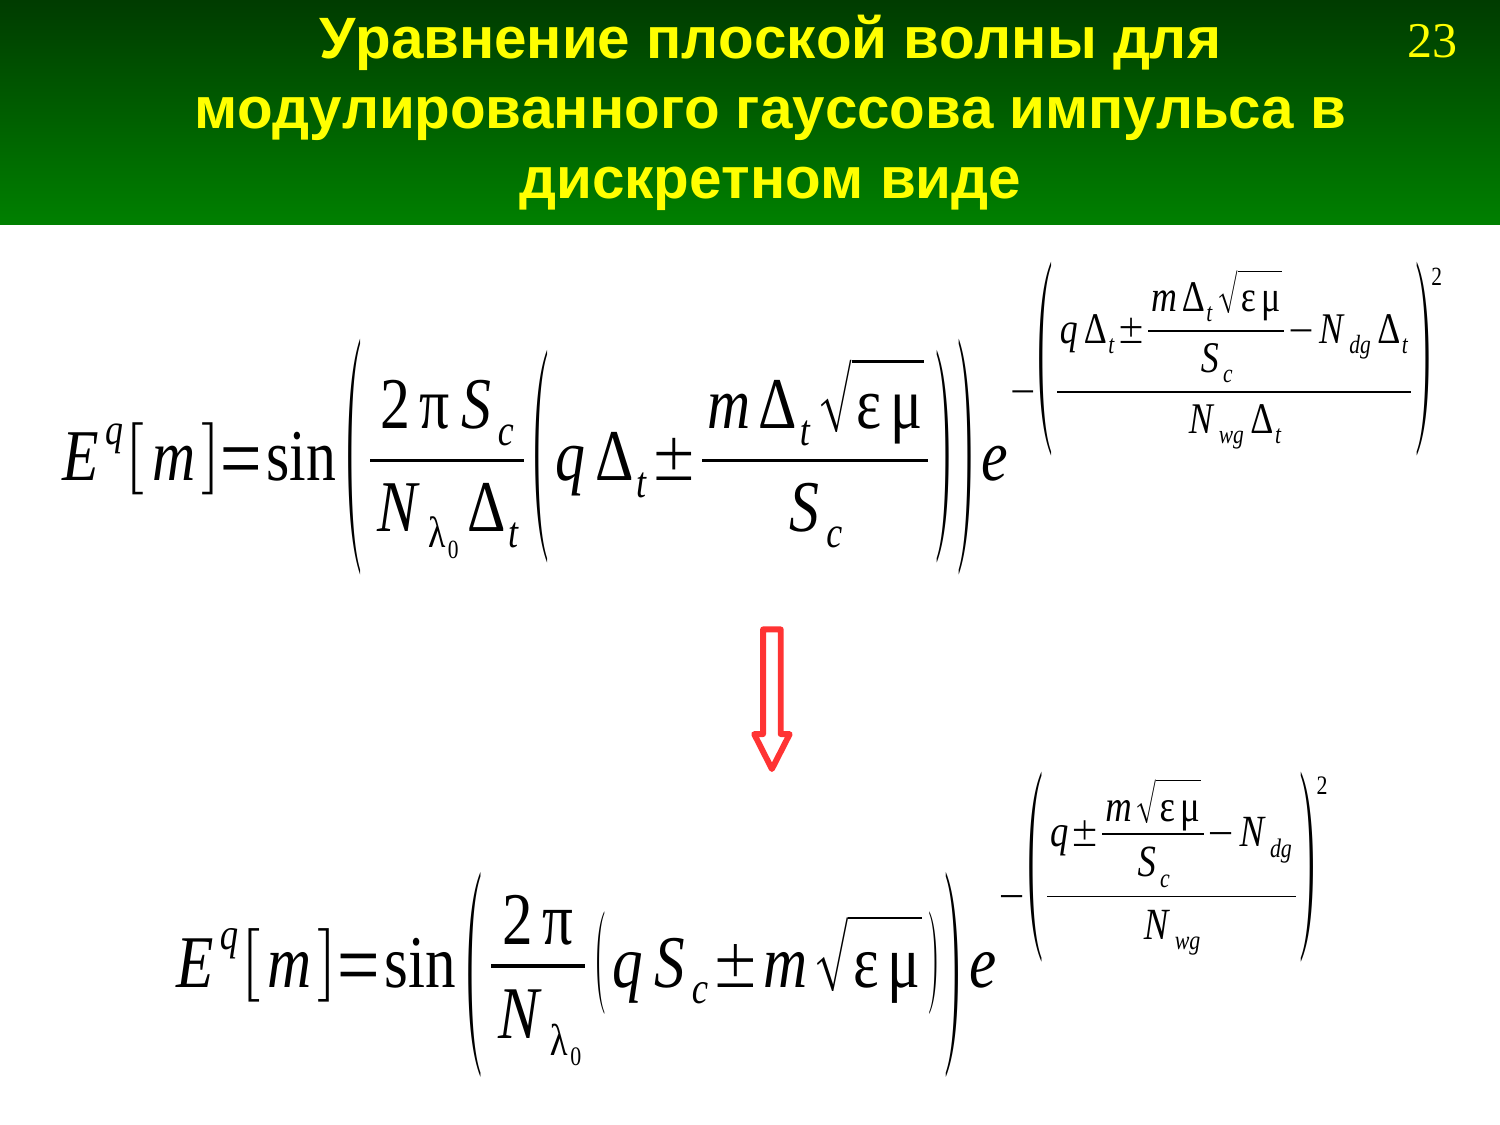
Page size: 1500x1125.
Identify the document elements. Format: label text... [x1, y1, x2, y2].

chart [33, 259, 1468, 580]
chart [146, 769, 1354, 1082]
title Уравнение плоской волны для модулированного гауссова импульса в дискретном виде [100, 0, 1441, 219]
